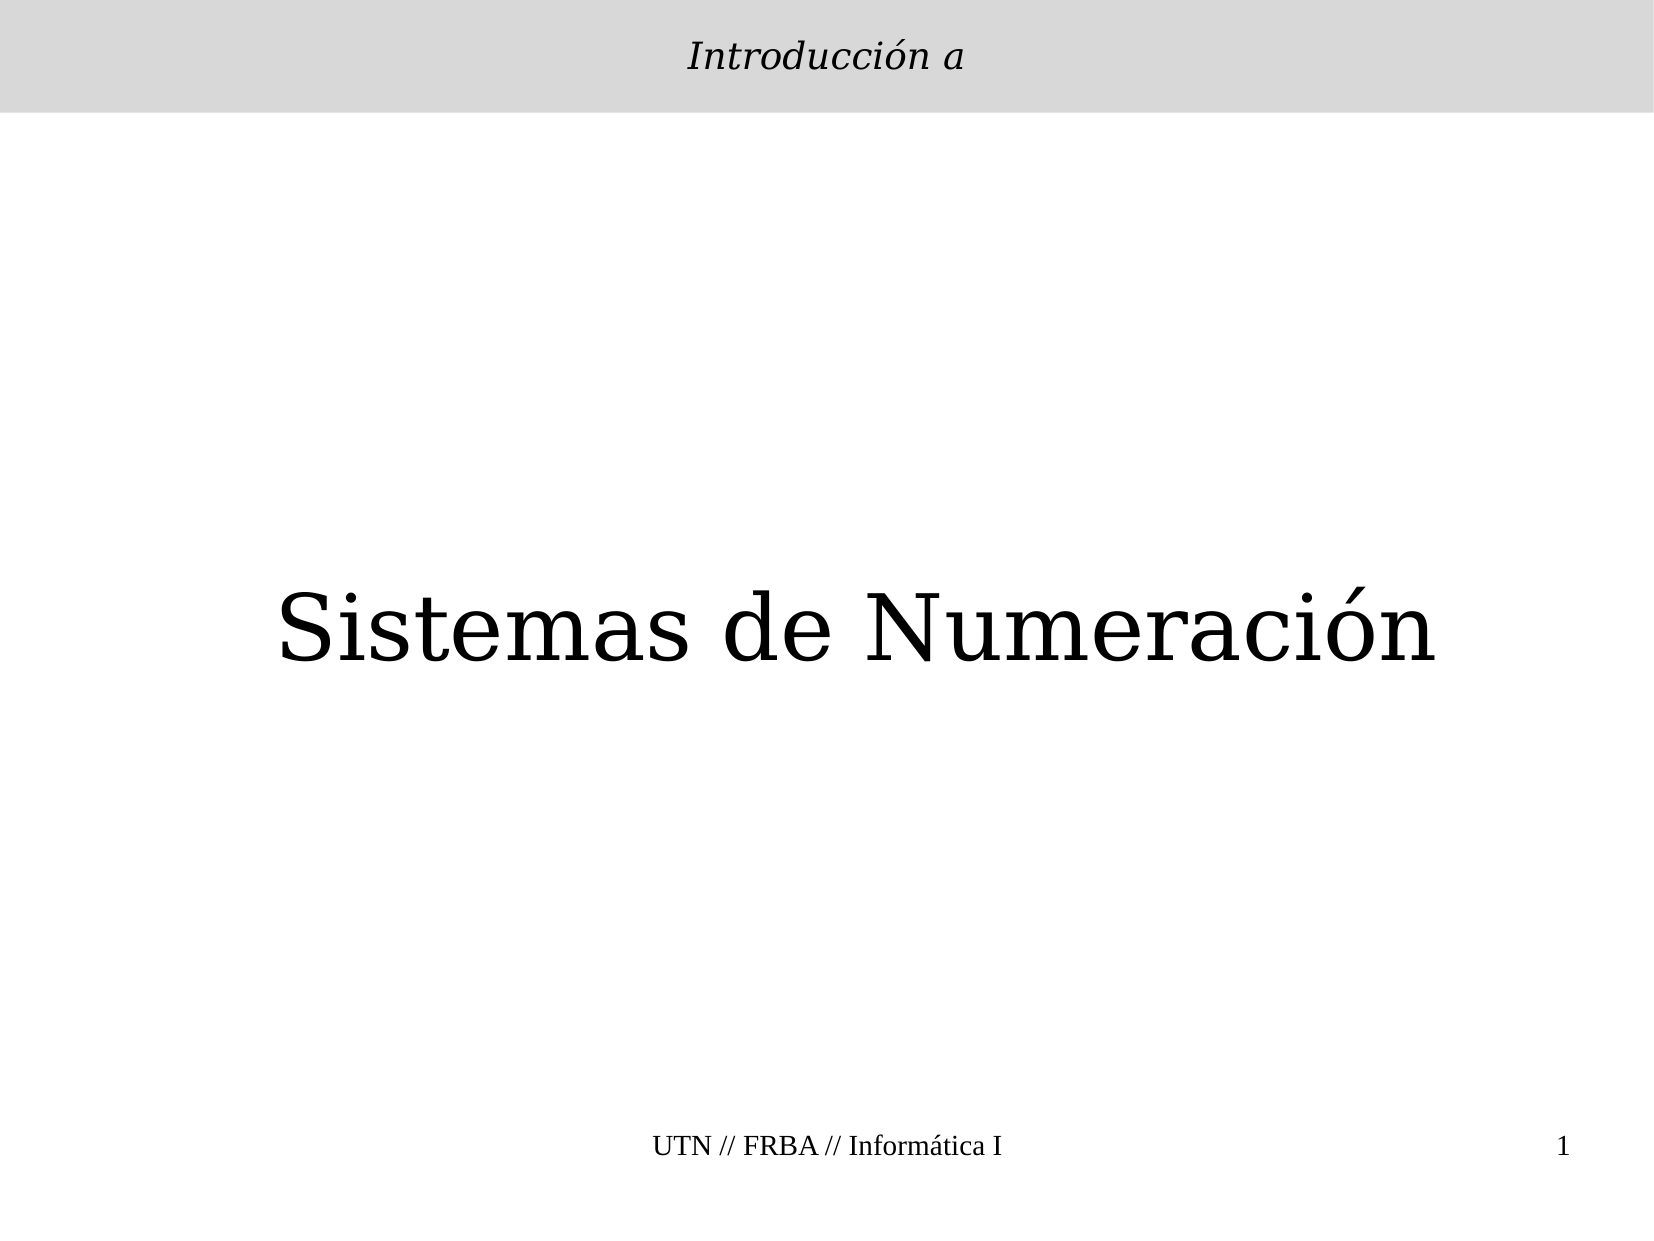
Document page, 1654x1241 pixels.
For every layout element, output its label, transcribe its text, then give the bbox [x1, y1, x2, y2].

title [37, 13, 1621, 97]
title Sistemas de Numeración [112, 525, 1601, 733]
text_box Introducción a [0, 0, 1654, 113]
